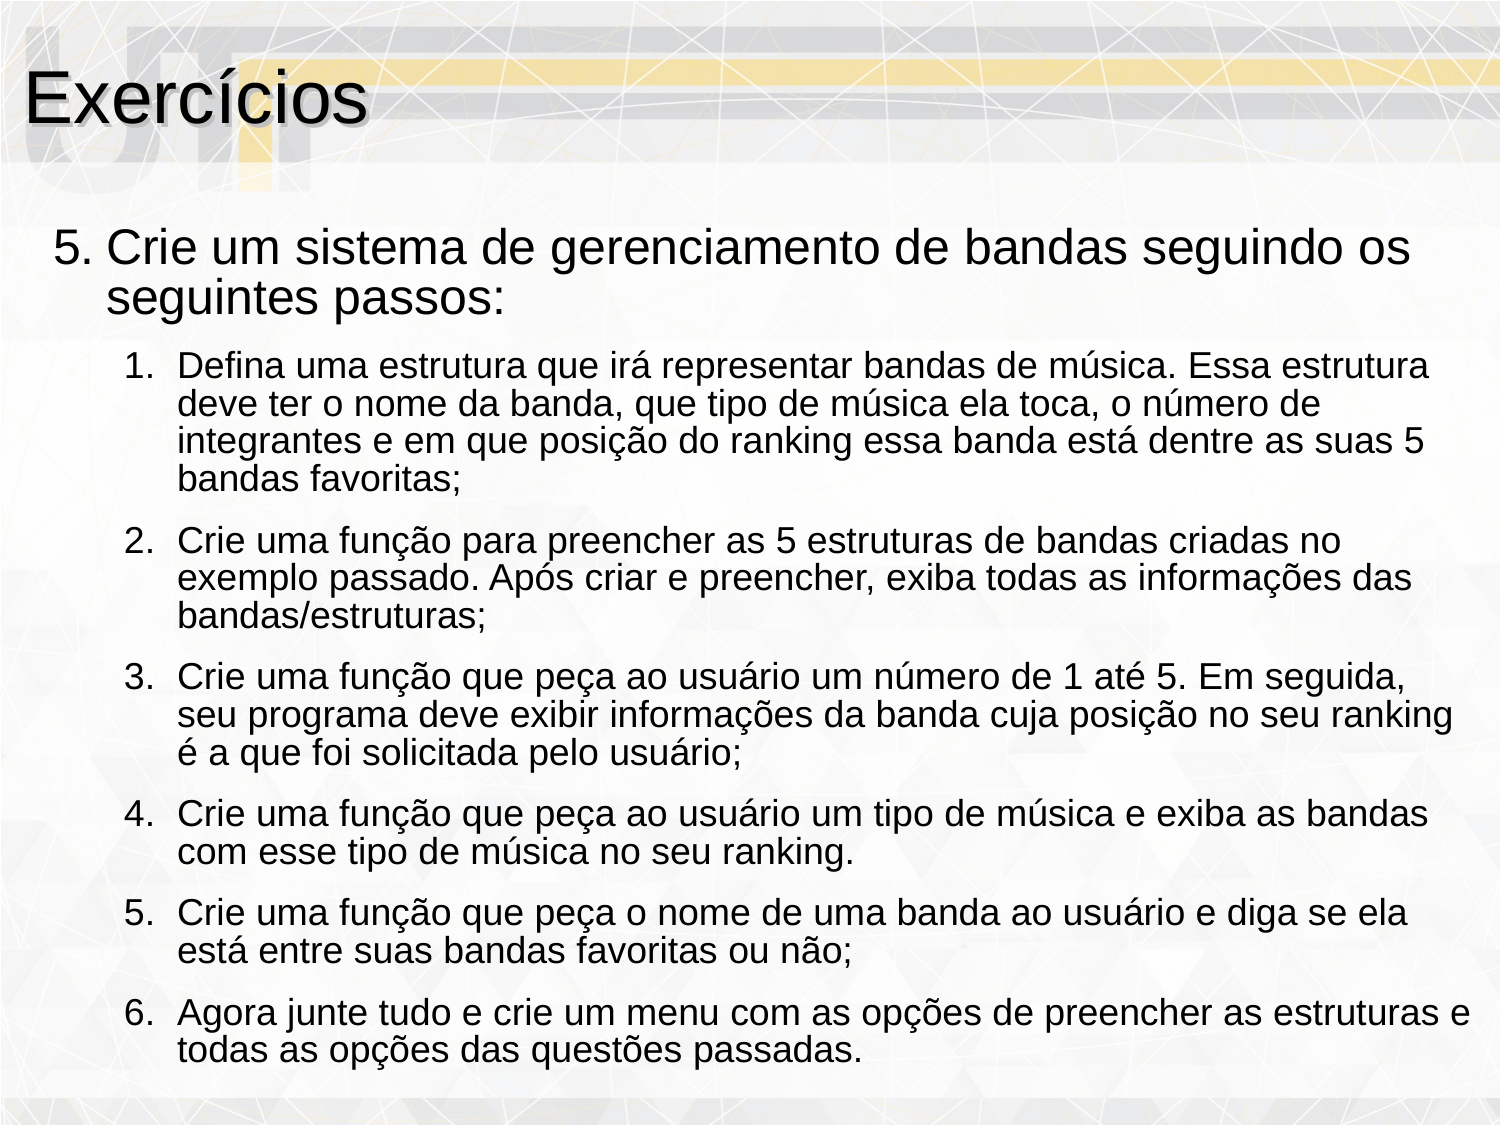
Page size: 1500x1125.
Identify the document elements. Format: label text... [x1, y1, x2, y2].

list Crie um sistema de gerenciamento de bandas seguindo os seguintes passos: Defina uma estrutura que irá representar bandas de música. Essa estrutura deve ter o nome da banda, que tipo de música ela toca, o número de integrantes e em que posição do ranking essa banda está dentre as suas 5 bandas favoritas; Crie uma função para preencher as 5 estruturas de bandas criadas no exemplo passado. Após criar e preencher, exiba todas as informações das bandas/estruturas; Crie uma função que peça ao usuário um número de 1 até 5. Em seguida, seu programa deve exibir informações da banda cuja posição no seu ranking é a que foi solicitada pelo usuário; Crie uma função que peça ao usuário um tipo de música e exiba as bandas com esse tipo de música no seu ranking. Crie uma função que peça o nome de uma banda ao usuário e diga se ela está entre suas bandas favoritas ou não; Agora junte tudo e crie um menu com as opções de preencher as estruturas e todas as opções das questões passadas. [35, 224, 1477, 1087]
title Exercícios [23, 18, 1489, 178]
